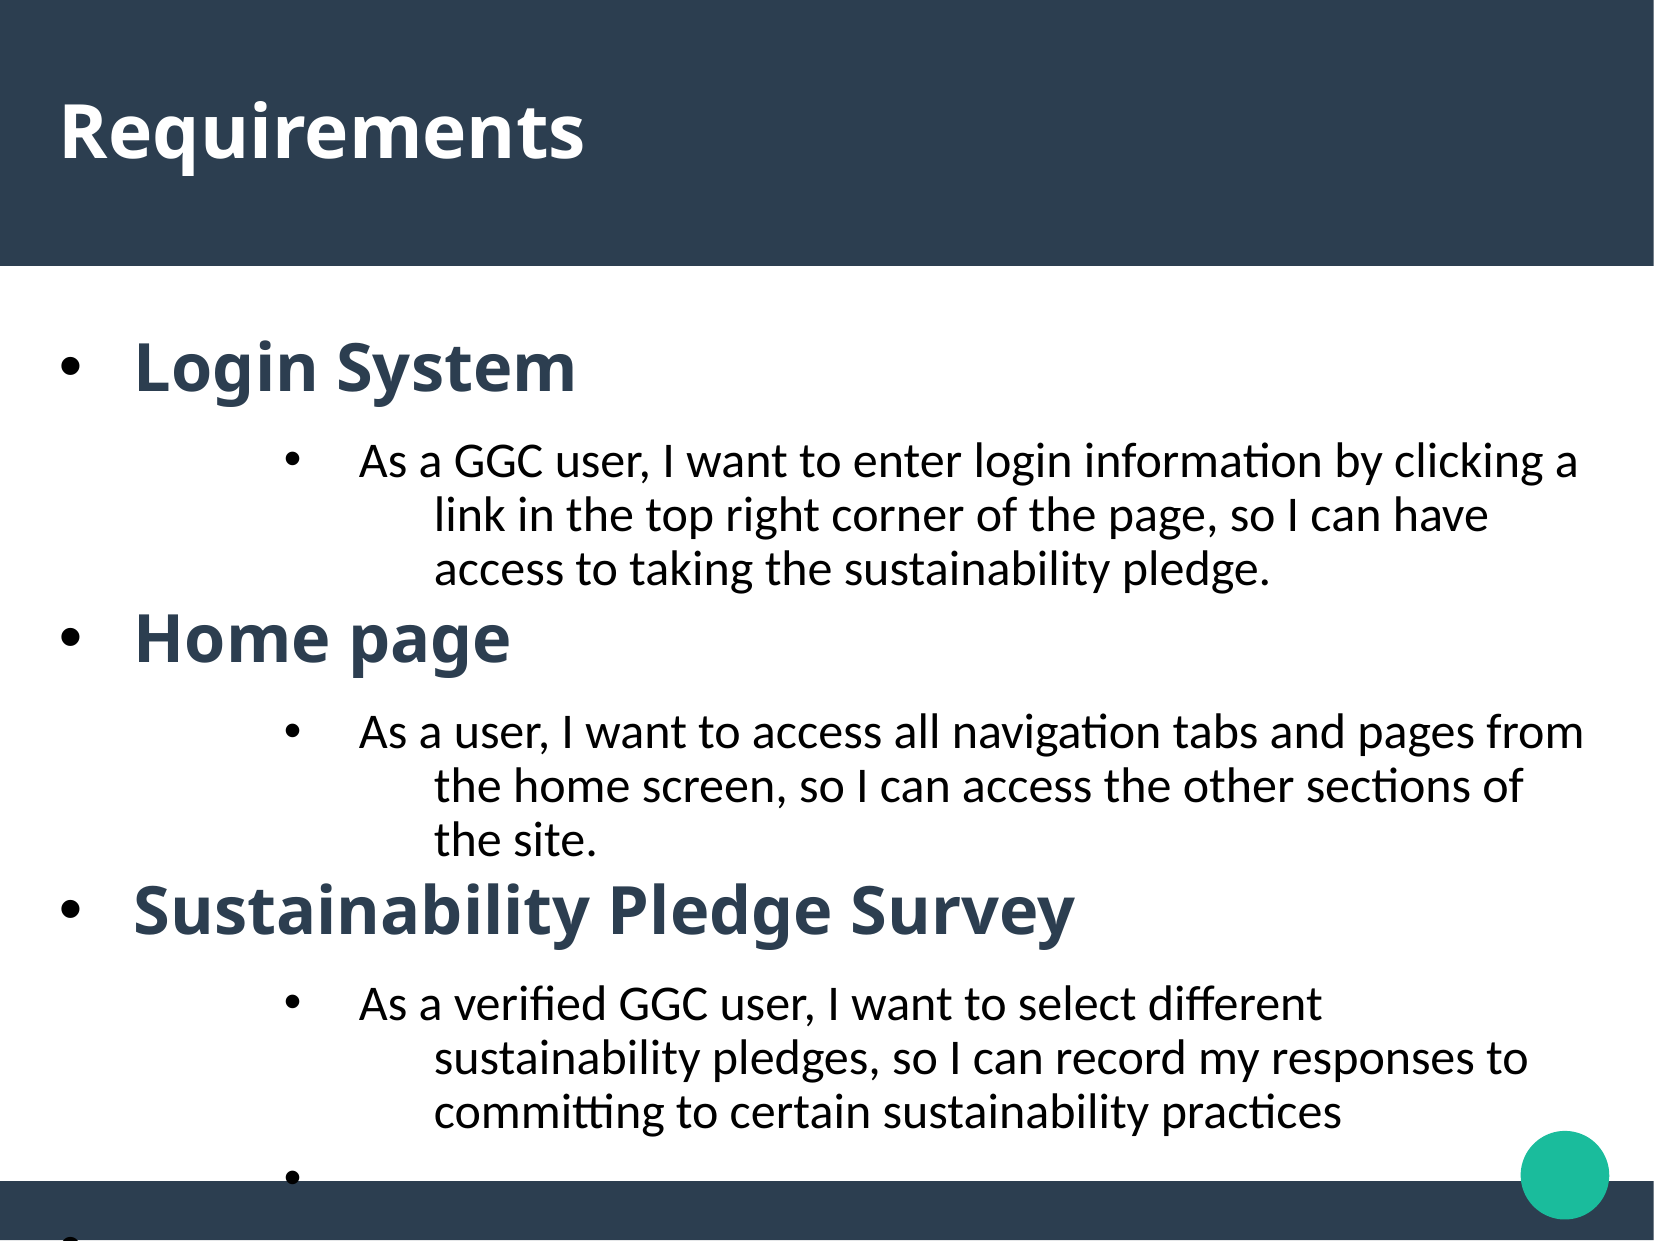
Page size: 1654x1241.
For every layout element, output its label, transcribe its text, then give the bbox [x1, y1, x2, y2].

title Requirements [59, 49, 1595, 207]
list Login System As a GGC user, I want to enter login information by clicking a link in the top right corner of the page, so I can have access to taking the sustainability pledge. Home page As a user, I want to access all navigation tabs and pages from the home screen, so I can access the other sections of the site. Sustainability Pledge Survey As a verified GGC user, I want to select different sustainability pledges, so I can record my responses to committing to certain sustainability practices [59, 324, 1595, 1152]
